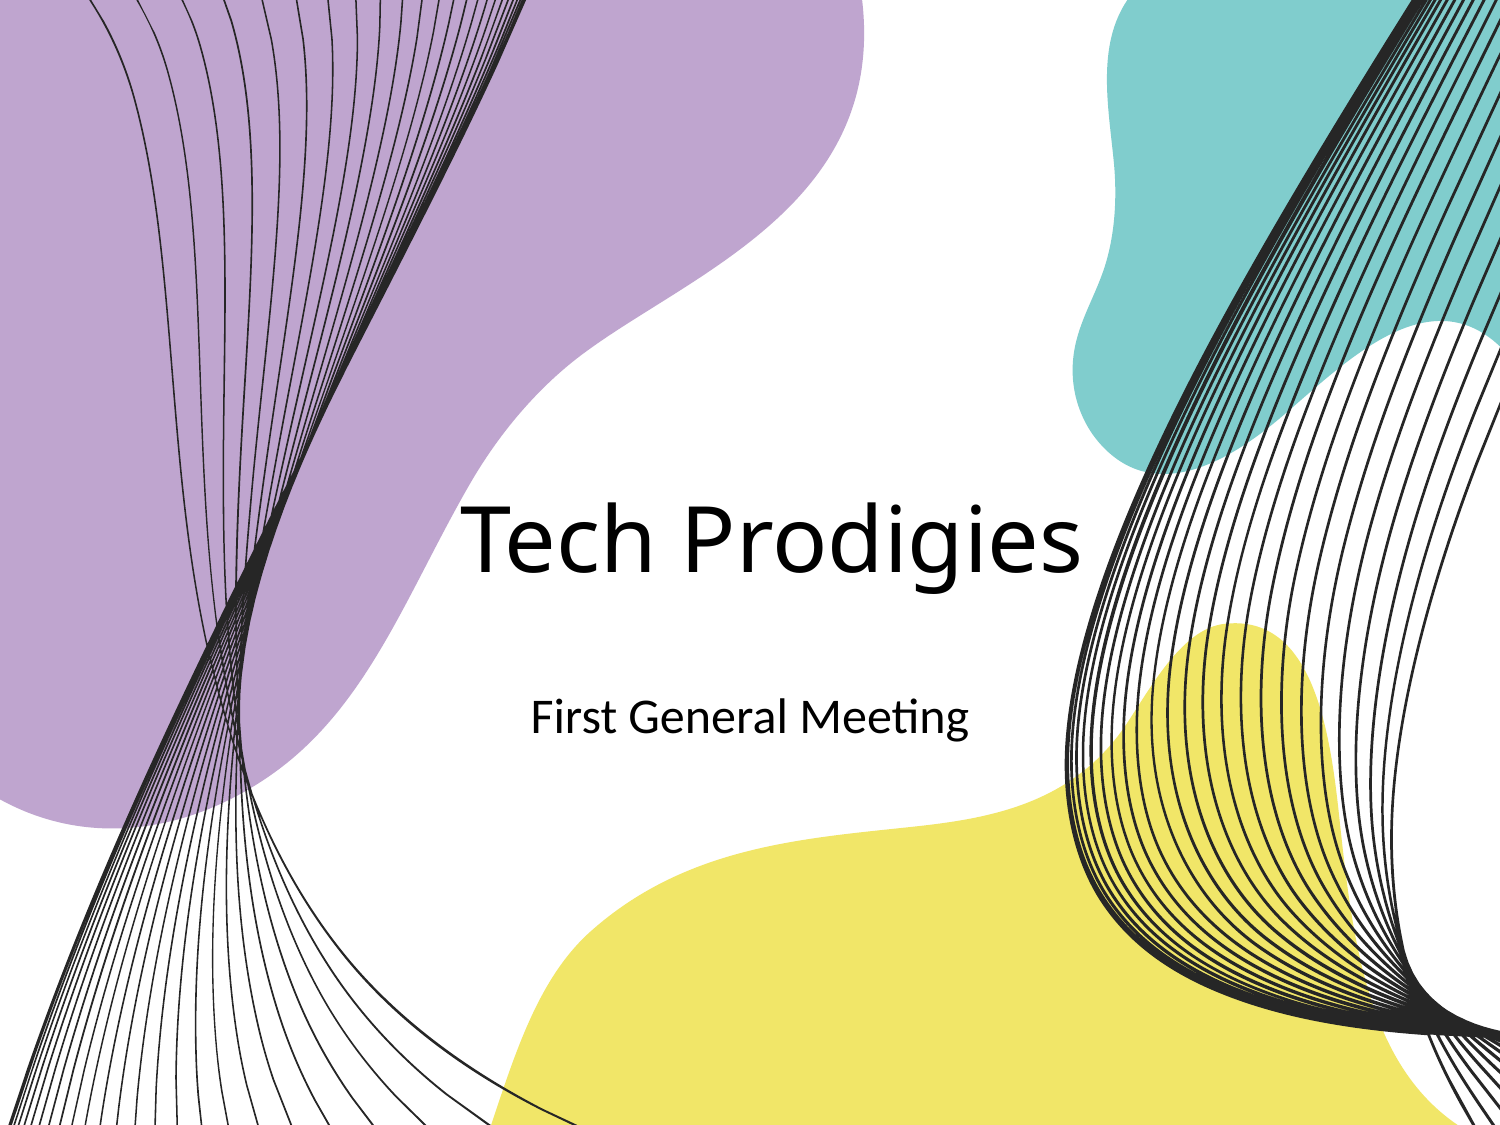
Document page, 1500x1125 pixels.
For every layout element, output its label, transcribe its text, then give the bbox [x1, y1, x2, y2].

subtitle First General Meeting [457, 682, 1043, 955]
title Tech Prodigies [195, 208, 1351, 601]
